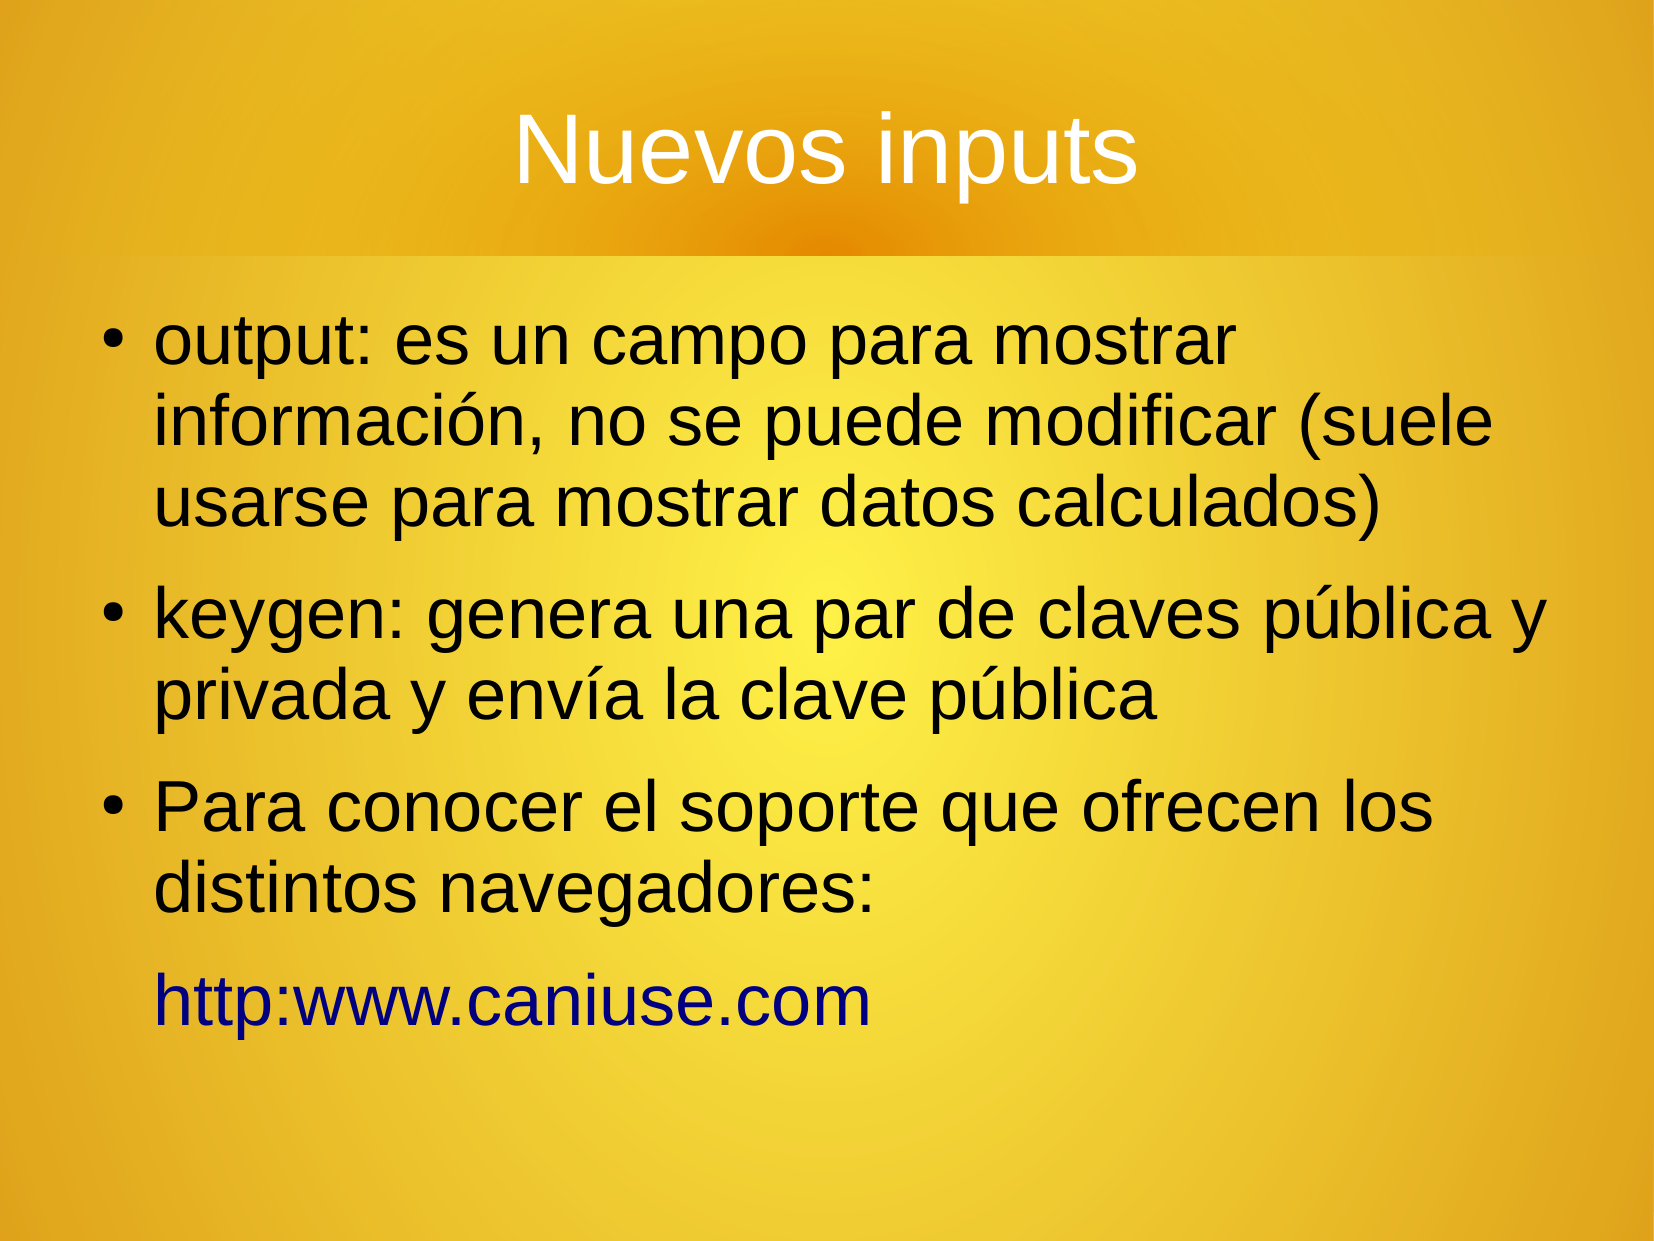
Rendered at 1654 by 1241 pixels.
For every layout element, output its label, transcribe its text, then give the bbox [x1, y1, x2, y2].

list output: es un campo para mostrar información, no se puede modificar (suele usarse para mostrar datos calculados) keygen: genera una par de claves pública y privada y envía la clave pública Para conocer el soporte que ofrecen los distintos navegadores: http:www.caniuse.com [82, 299, 1571, 1170]
title Nuevos inputs [82, 47, 1571, 252]
